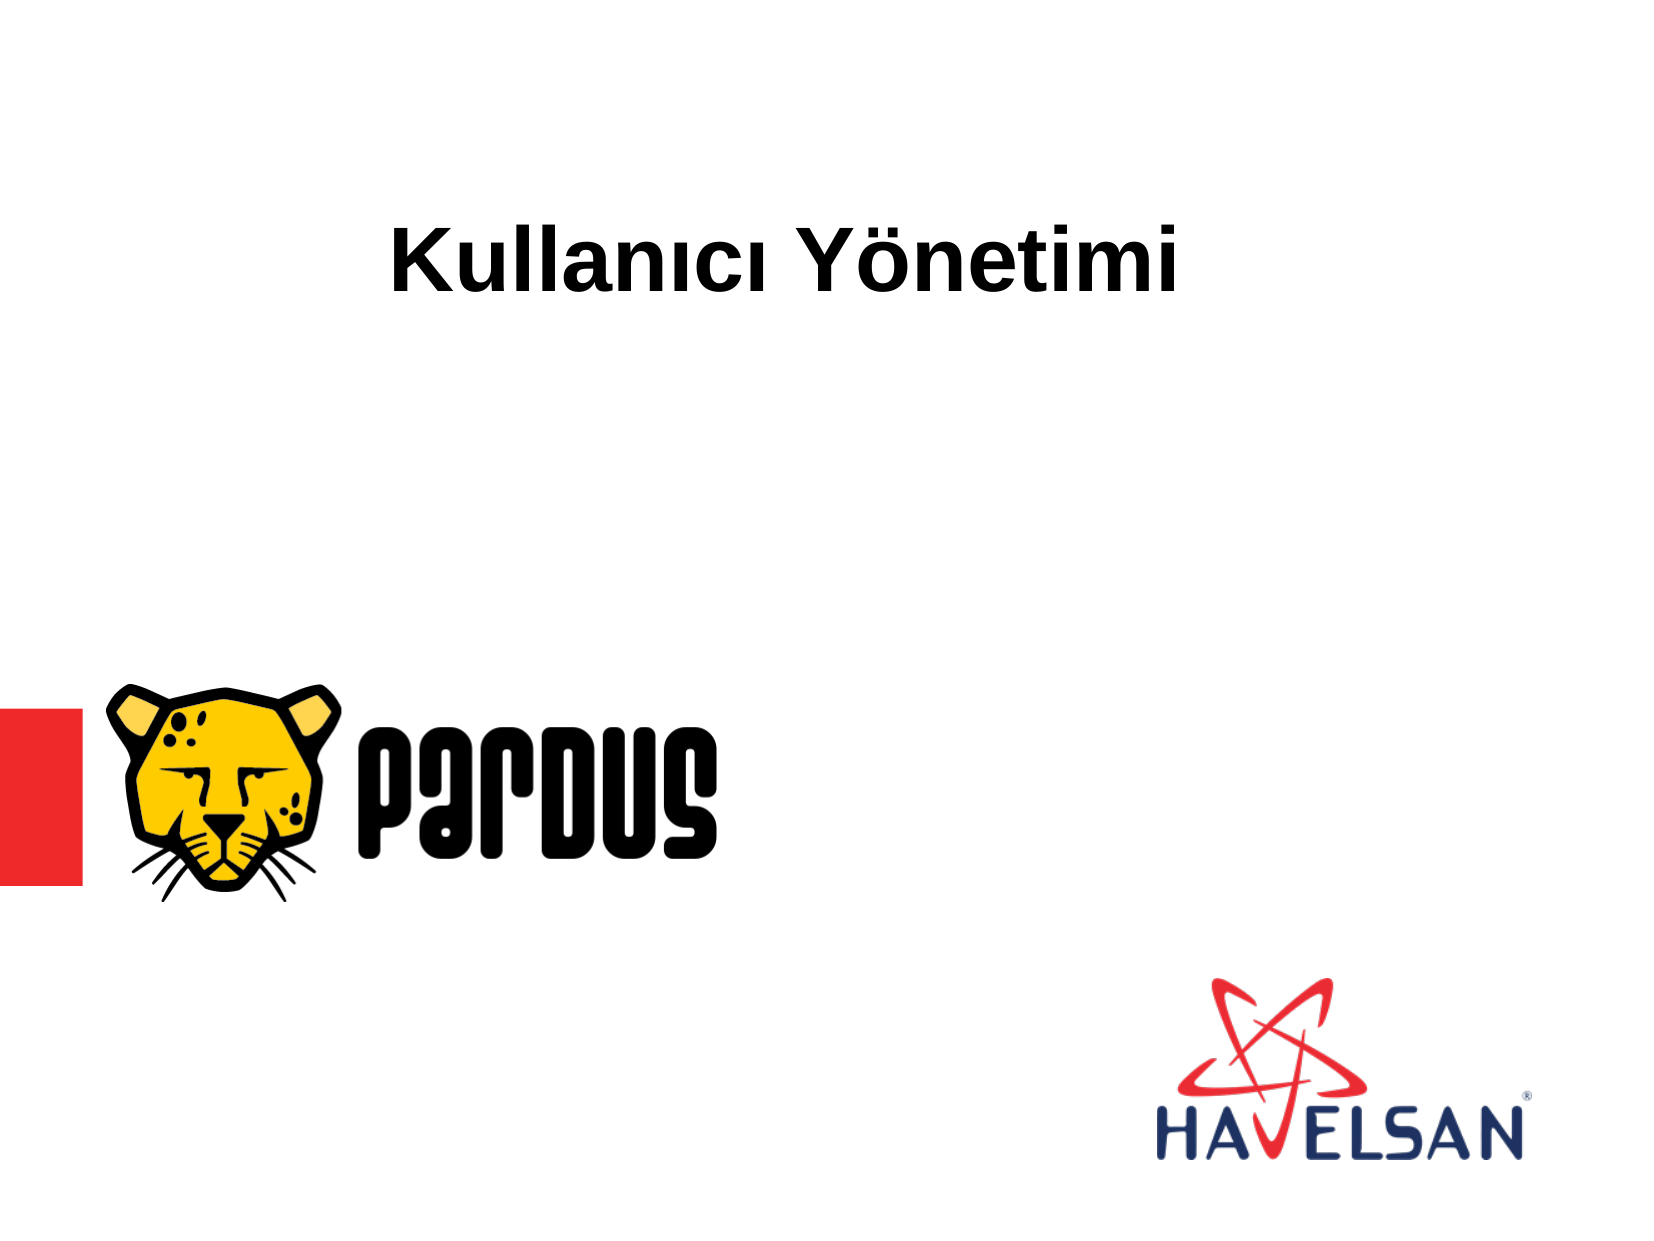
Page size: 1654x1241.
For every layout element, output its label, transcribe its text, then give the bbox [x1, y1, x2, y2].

text_box Kullanıcı Yönetimi [94, 200, 1477, 402]
picture [1157, 978, 1532, 1160]
picture [106, 684, 717, 902]
